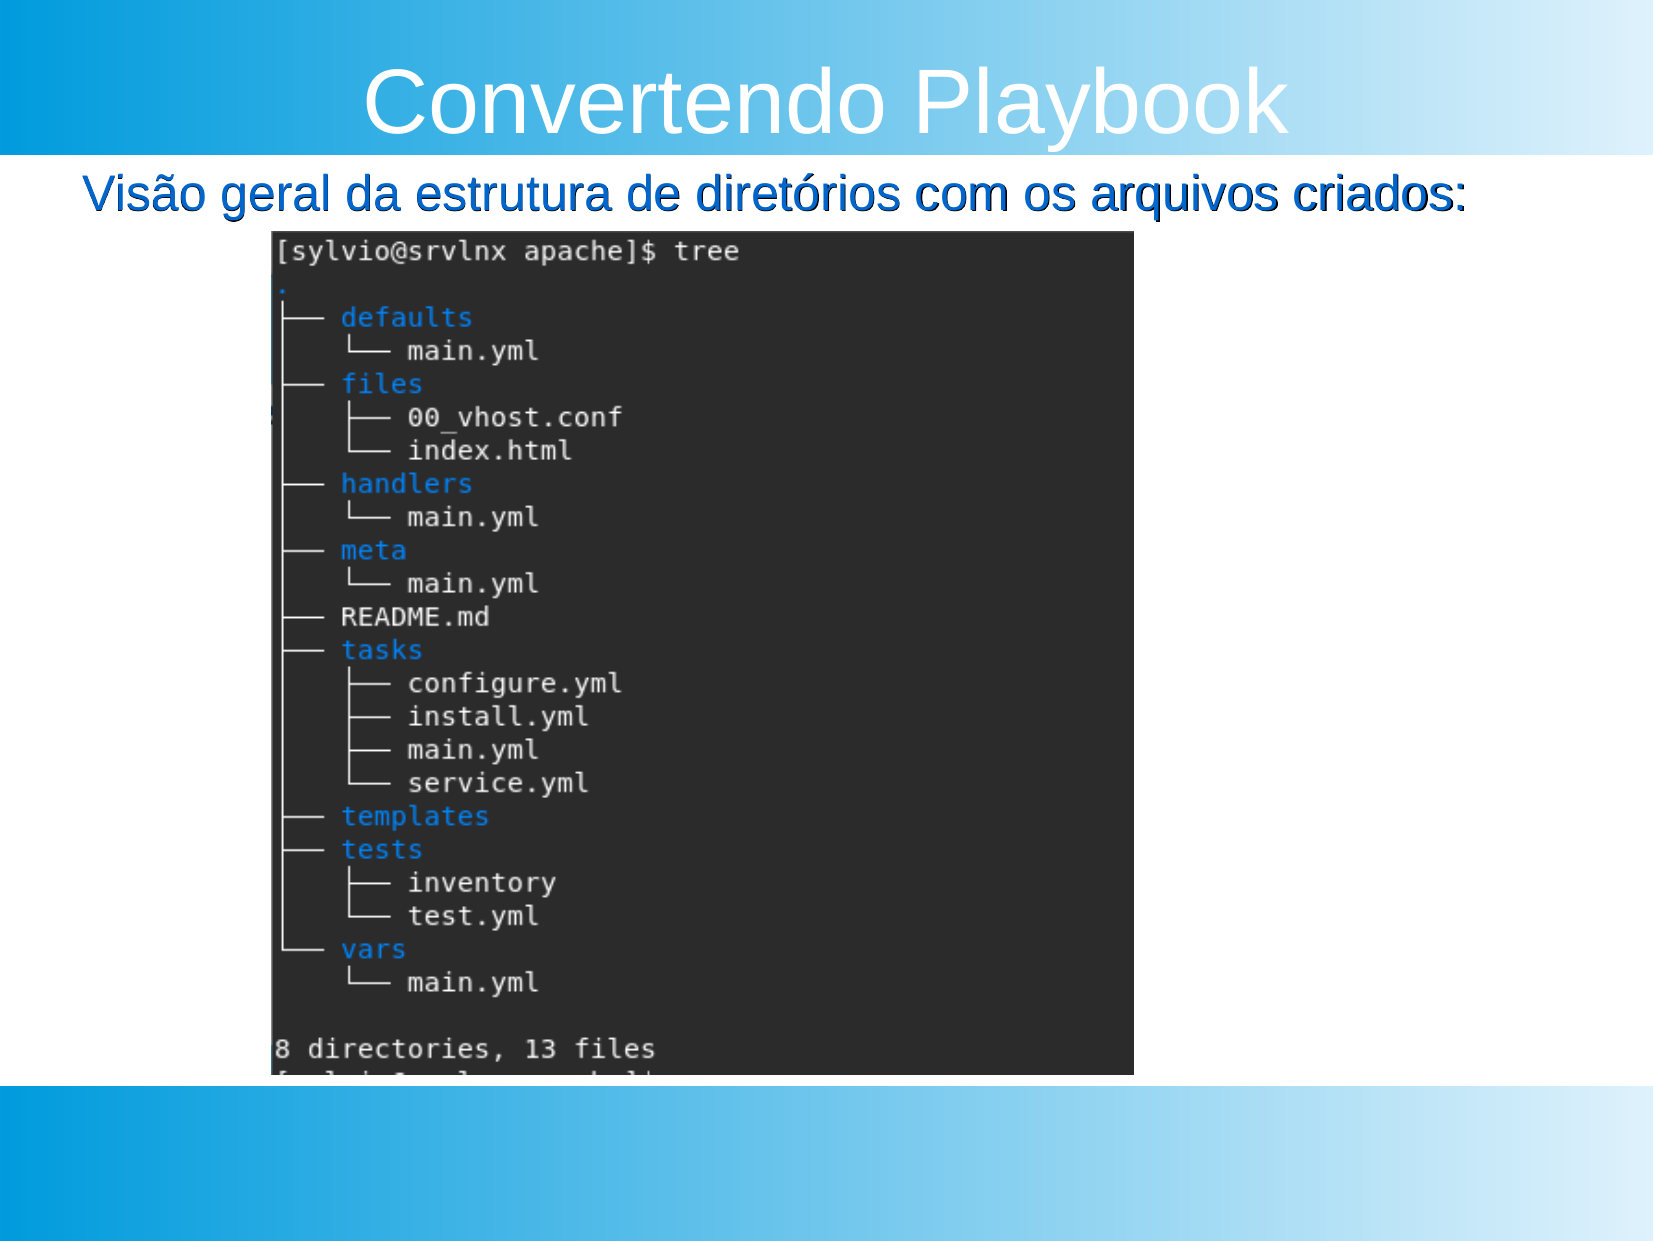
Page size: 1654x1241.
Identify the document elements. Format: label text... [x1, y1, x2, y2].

picture [271, 231, 1134, 1075]
list Visão geral da estrutura de diretórios com os arquivos criados: [82, 165, 1571, 225]
title Convertendo Playbook [82, 49, 1571, 155]
